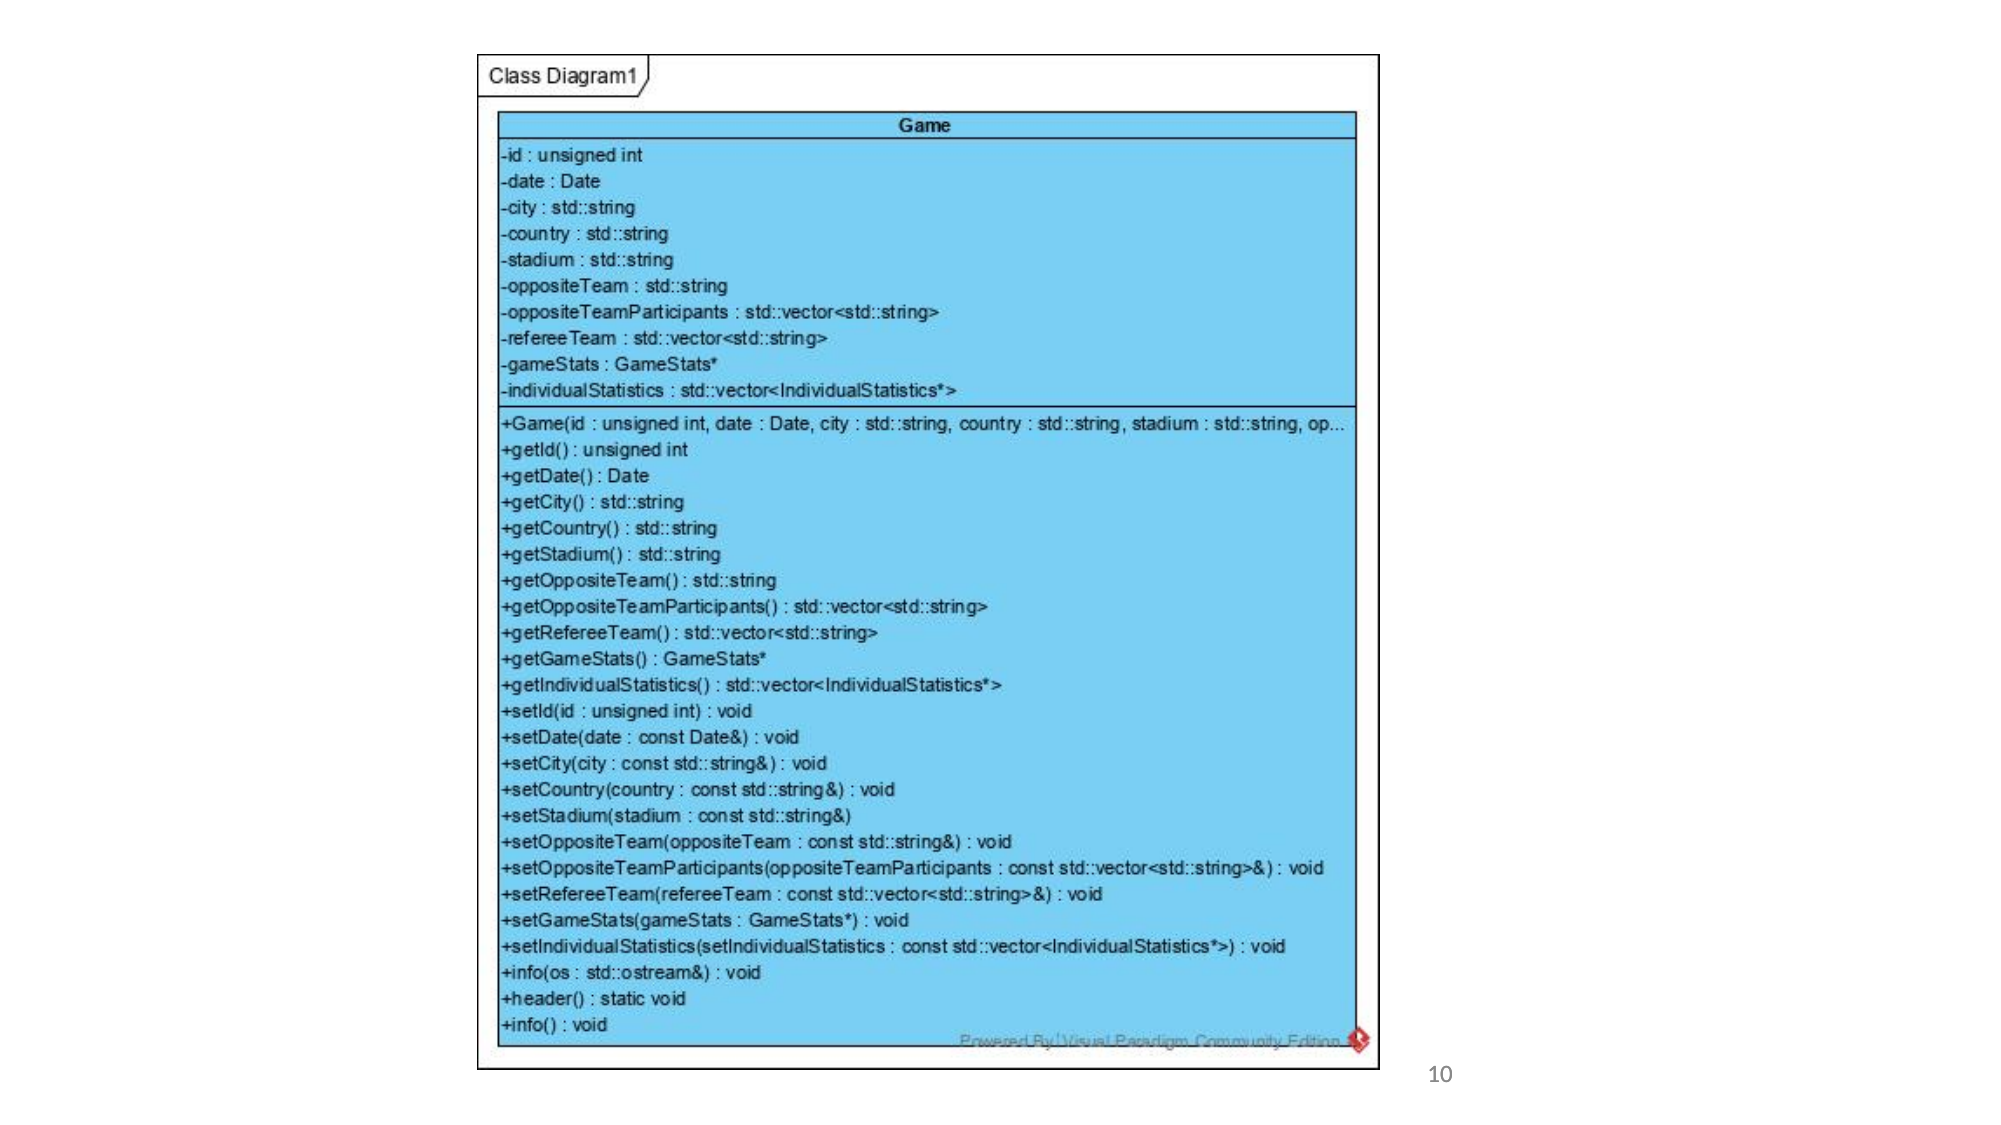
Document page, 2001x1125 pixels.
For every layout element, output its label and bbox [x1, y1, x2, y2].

text_box [1412, 1042, 1863, 1103]
picture [477, 55, 1380, 1070]
